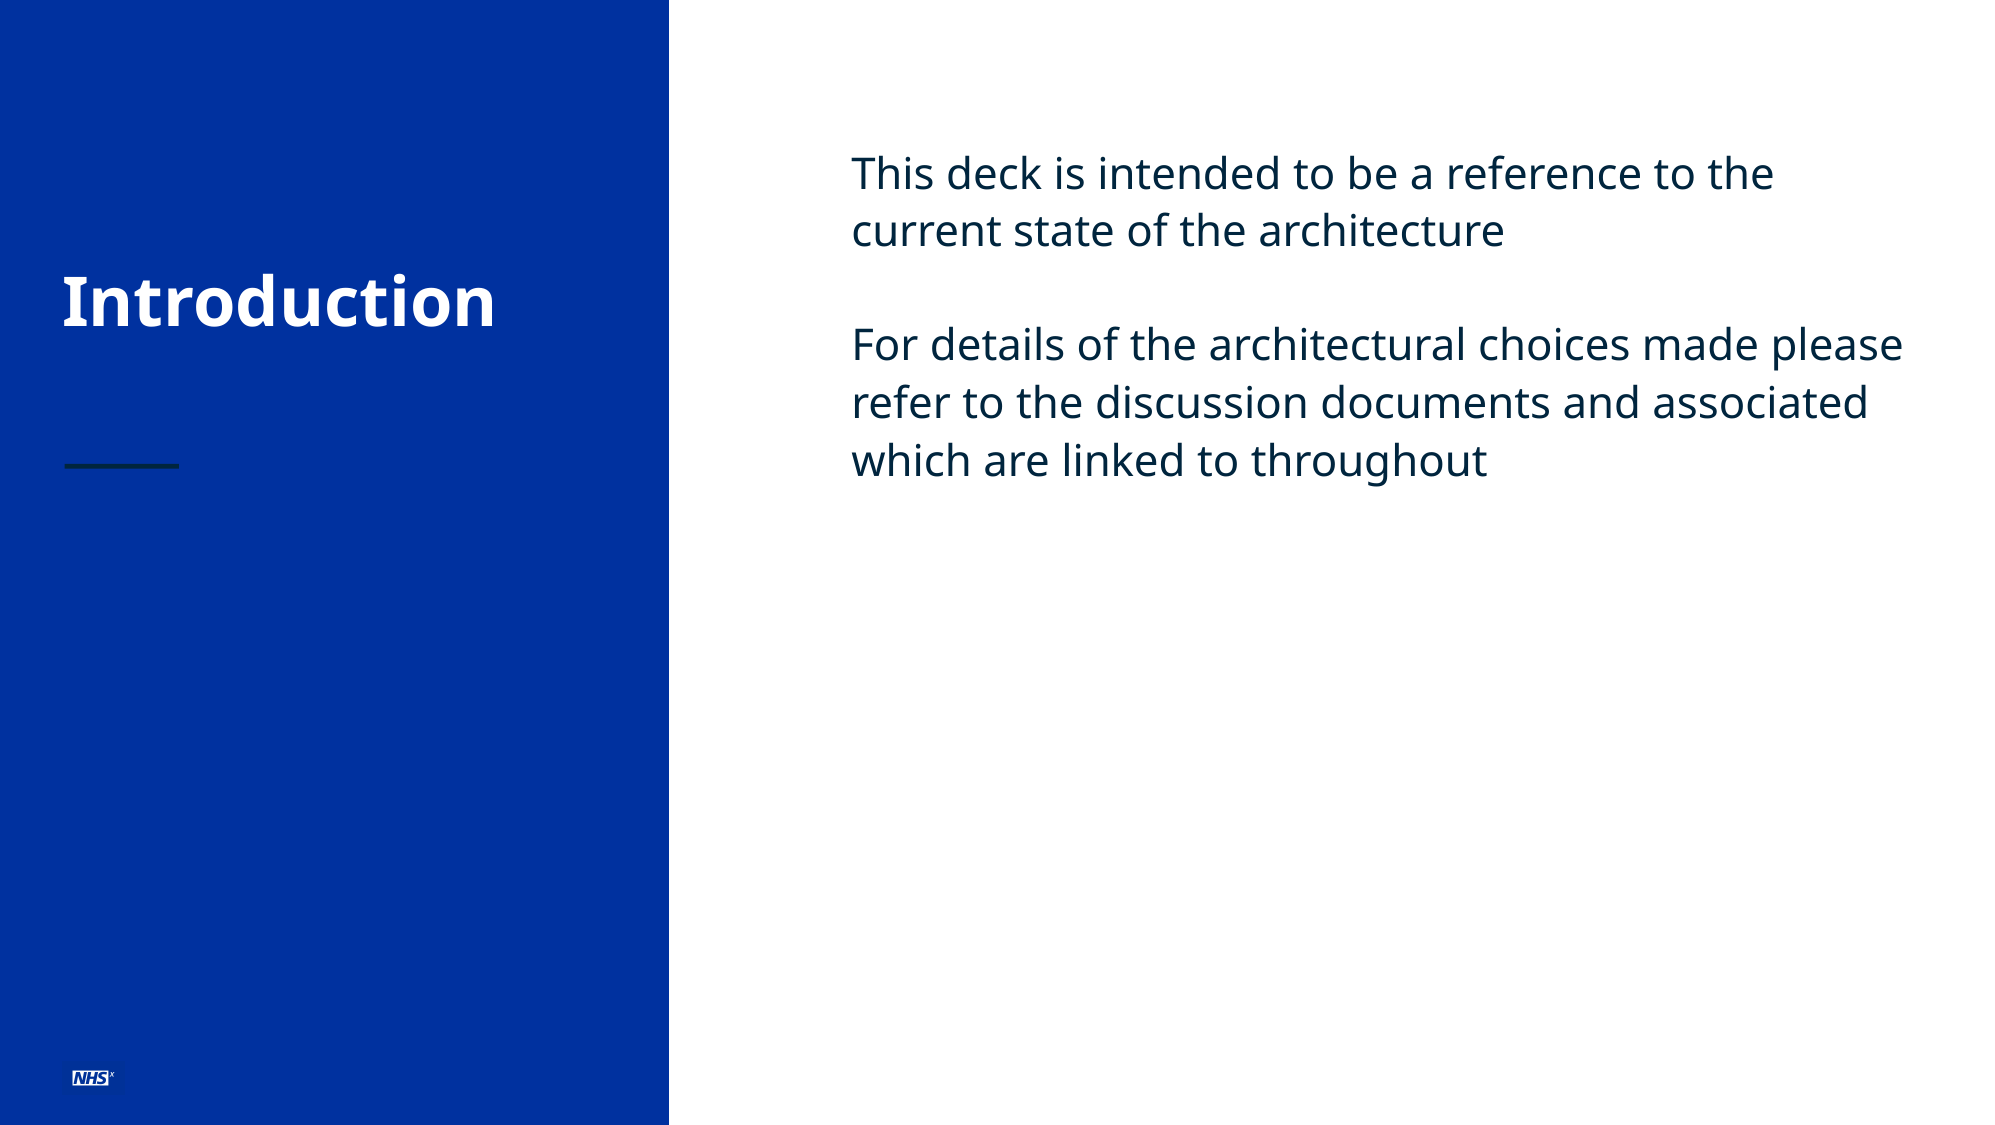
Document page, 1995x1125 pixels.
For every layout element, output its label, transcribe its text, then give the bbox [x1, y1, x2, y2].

picture [62, 1061, 125, 1095]
title Introduction [42, 120, 643, 443]
list This deck is intended to be a reference to the current state of the architecture For details of the architectural choices made please refer to the discussion documents and associated which are linked to throughout [831, 120, 1933, 1022]
